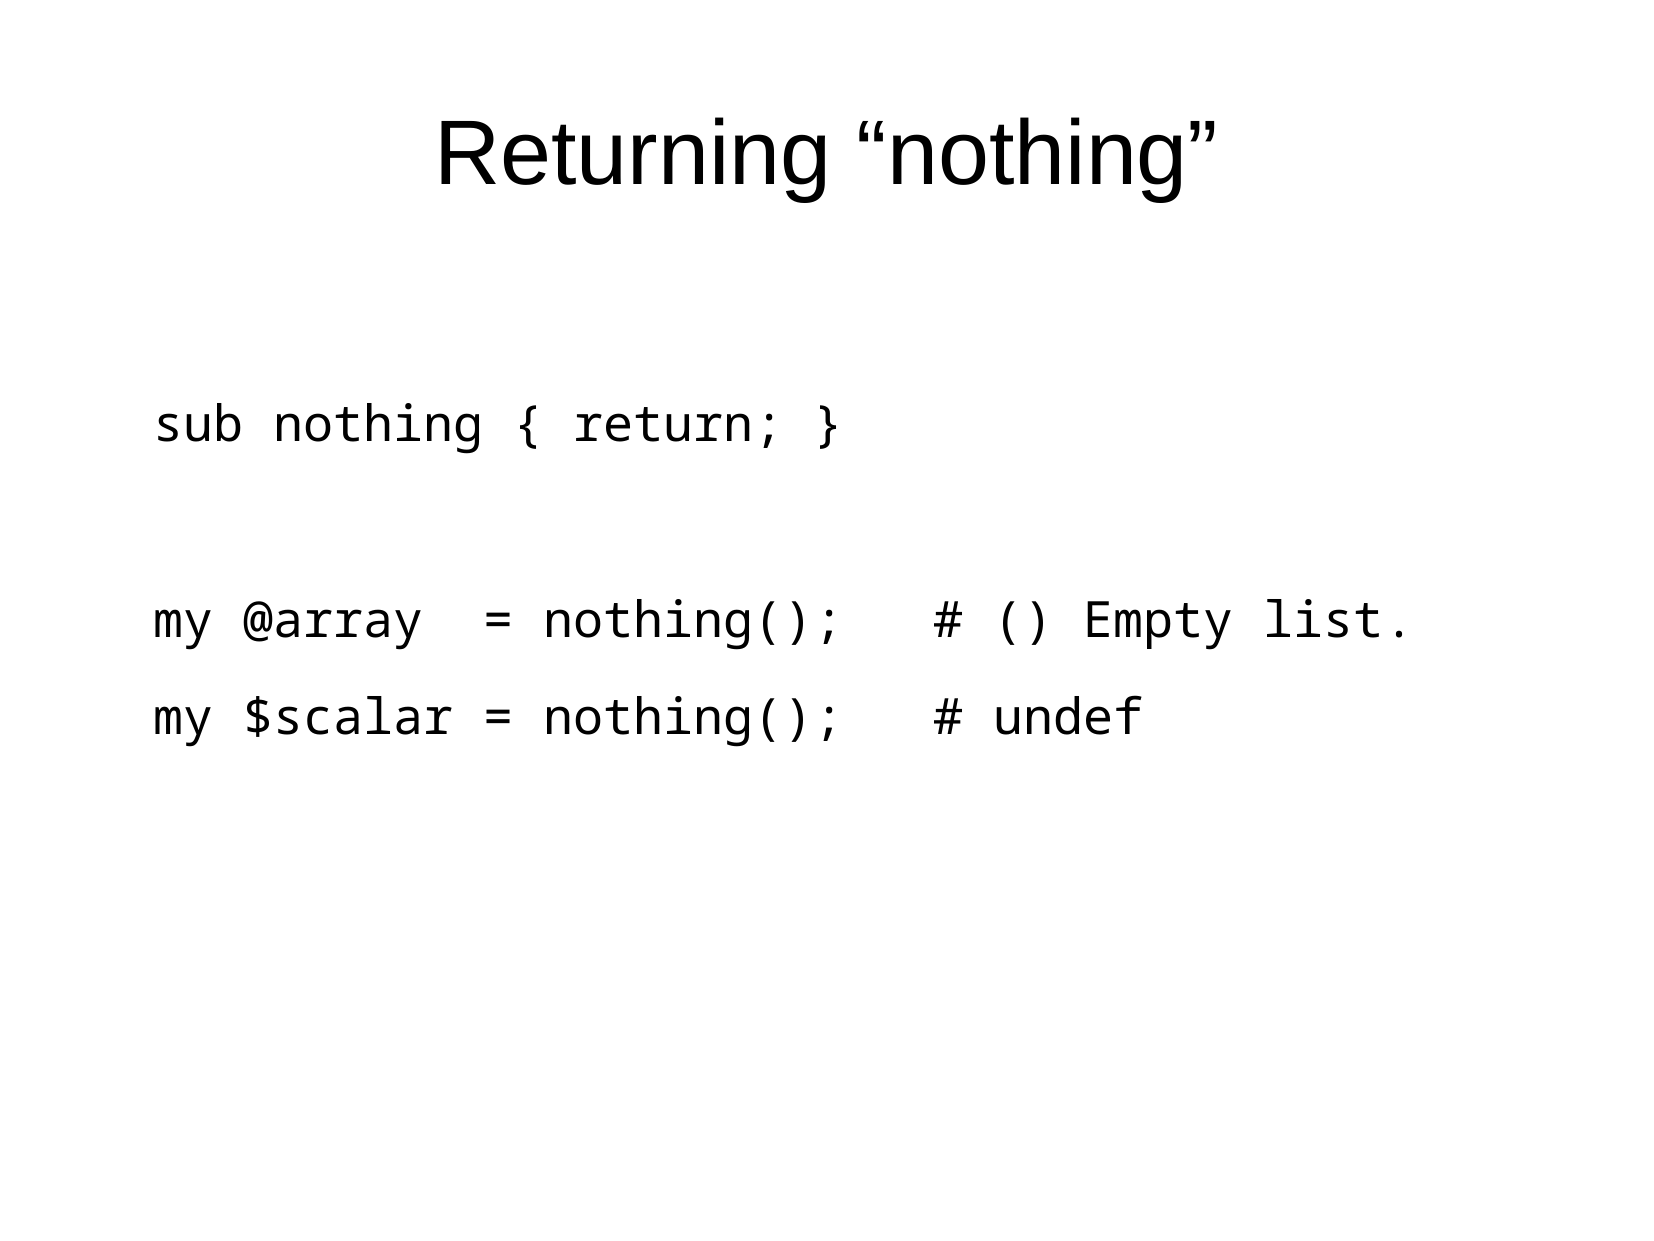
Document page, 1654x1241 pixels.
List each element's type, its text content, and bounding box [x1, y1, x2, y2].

list sub nothing { return; } my @array = nothing(); # () Empty list. my $scalar = nothing(); # undef [82, 290, 1571, 1010]
title Returning “nothing” [82, 49, 1571, 257]
